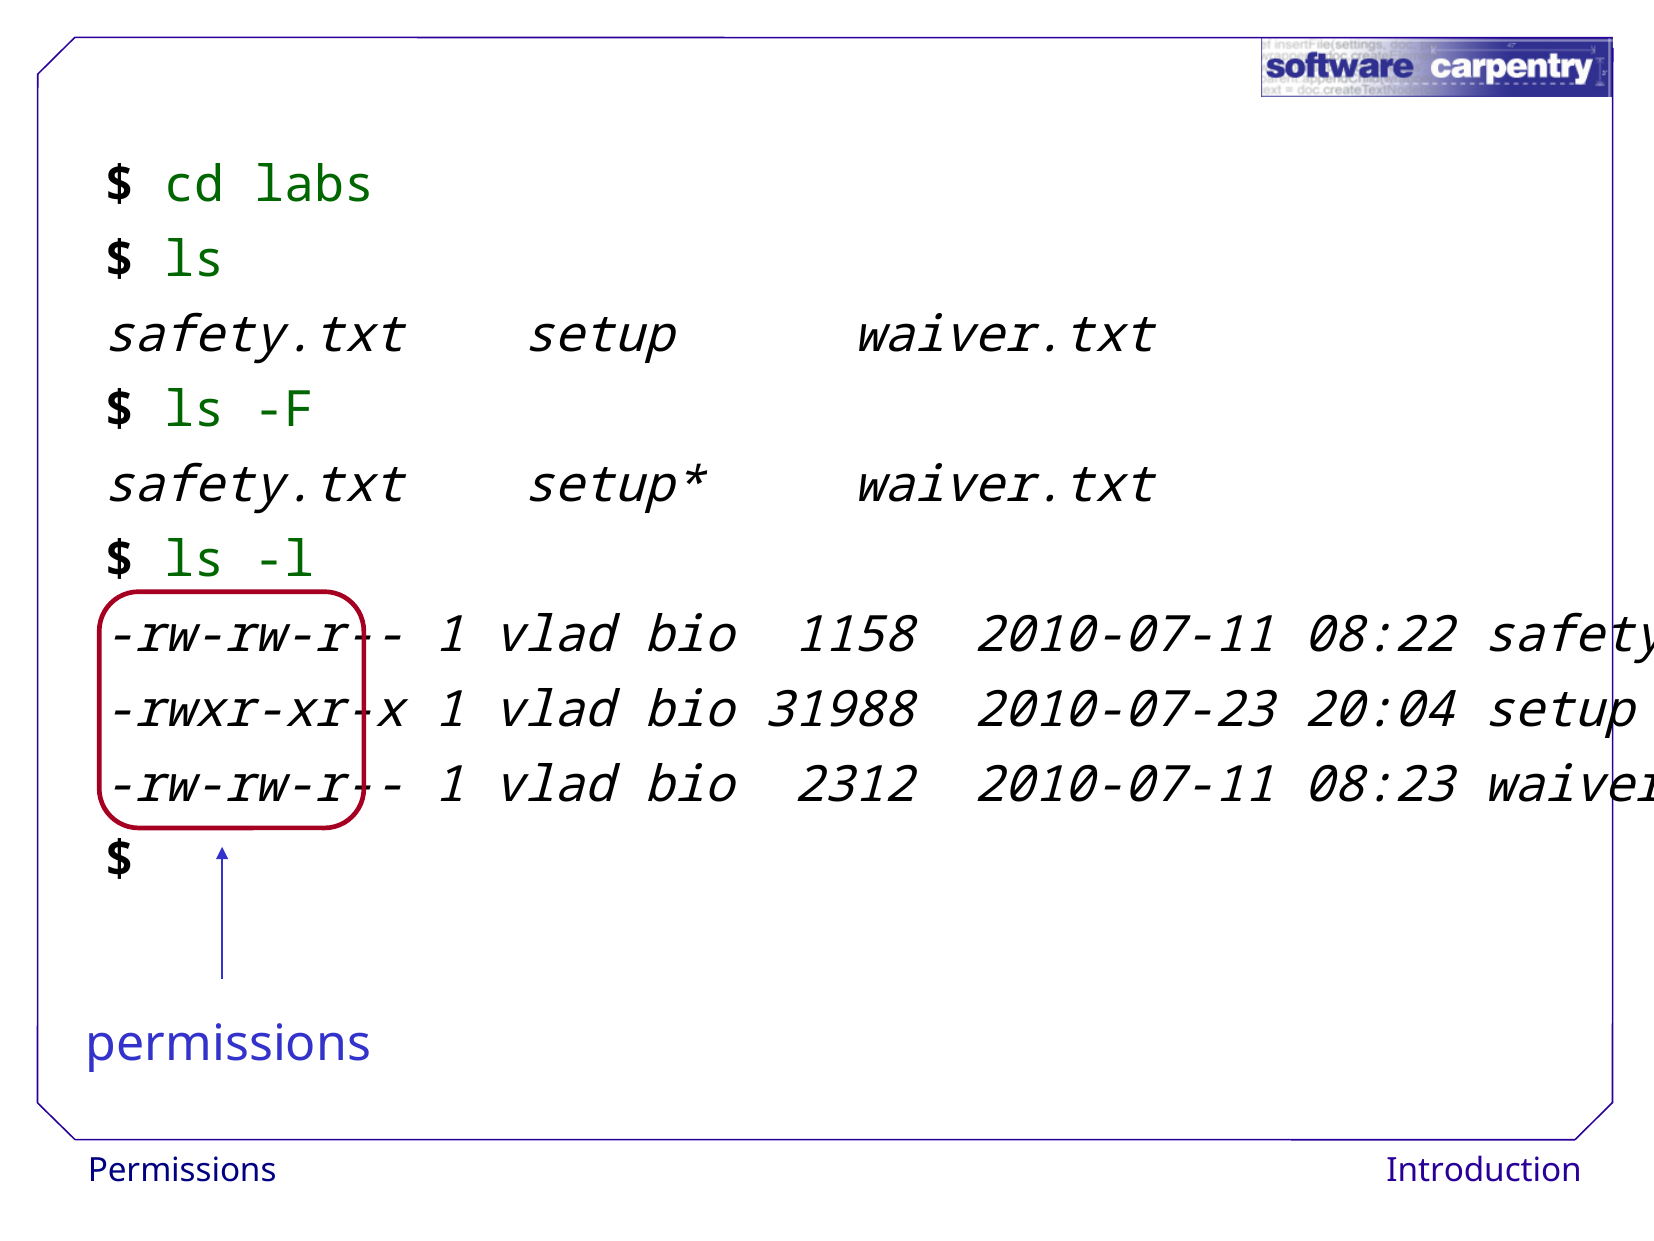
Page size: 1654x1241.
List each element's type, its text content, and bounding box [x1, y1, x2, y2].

picture [1261, 39, 1613, 97]
text_box $ cd labs $ ls safety.txt setup waiver.txt $ ls -F safety.txt setup* waiver.txt $ ls -l -rw-rw-r-- 1 vlad bio 1158 2010-07-11 08:22 safety.txt -rwxr-xr-x 1 vlad bio 31988 2010-07-23 20:04 setup -rw-rw-r-- 1 vlad bio 2312 2010-07-11 08:23 waiver.txt $ [89, 128, 1512, 1131]
text_box permissions [70, 988, 374, 1084]
